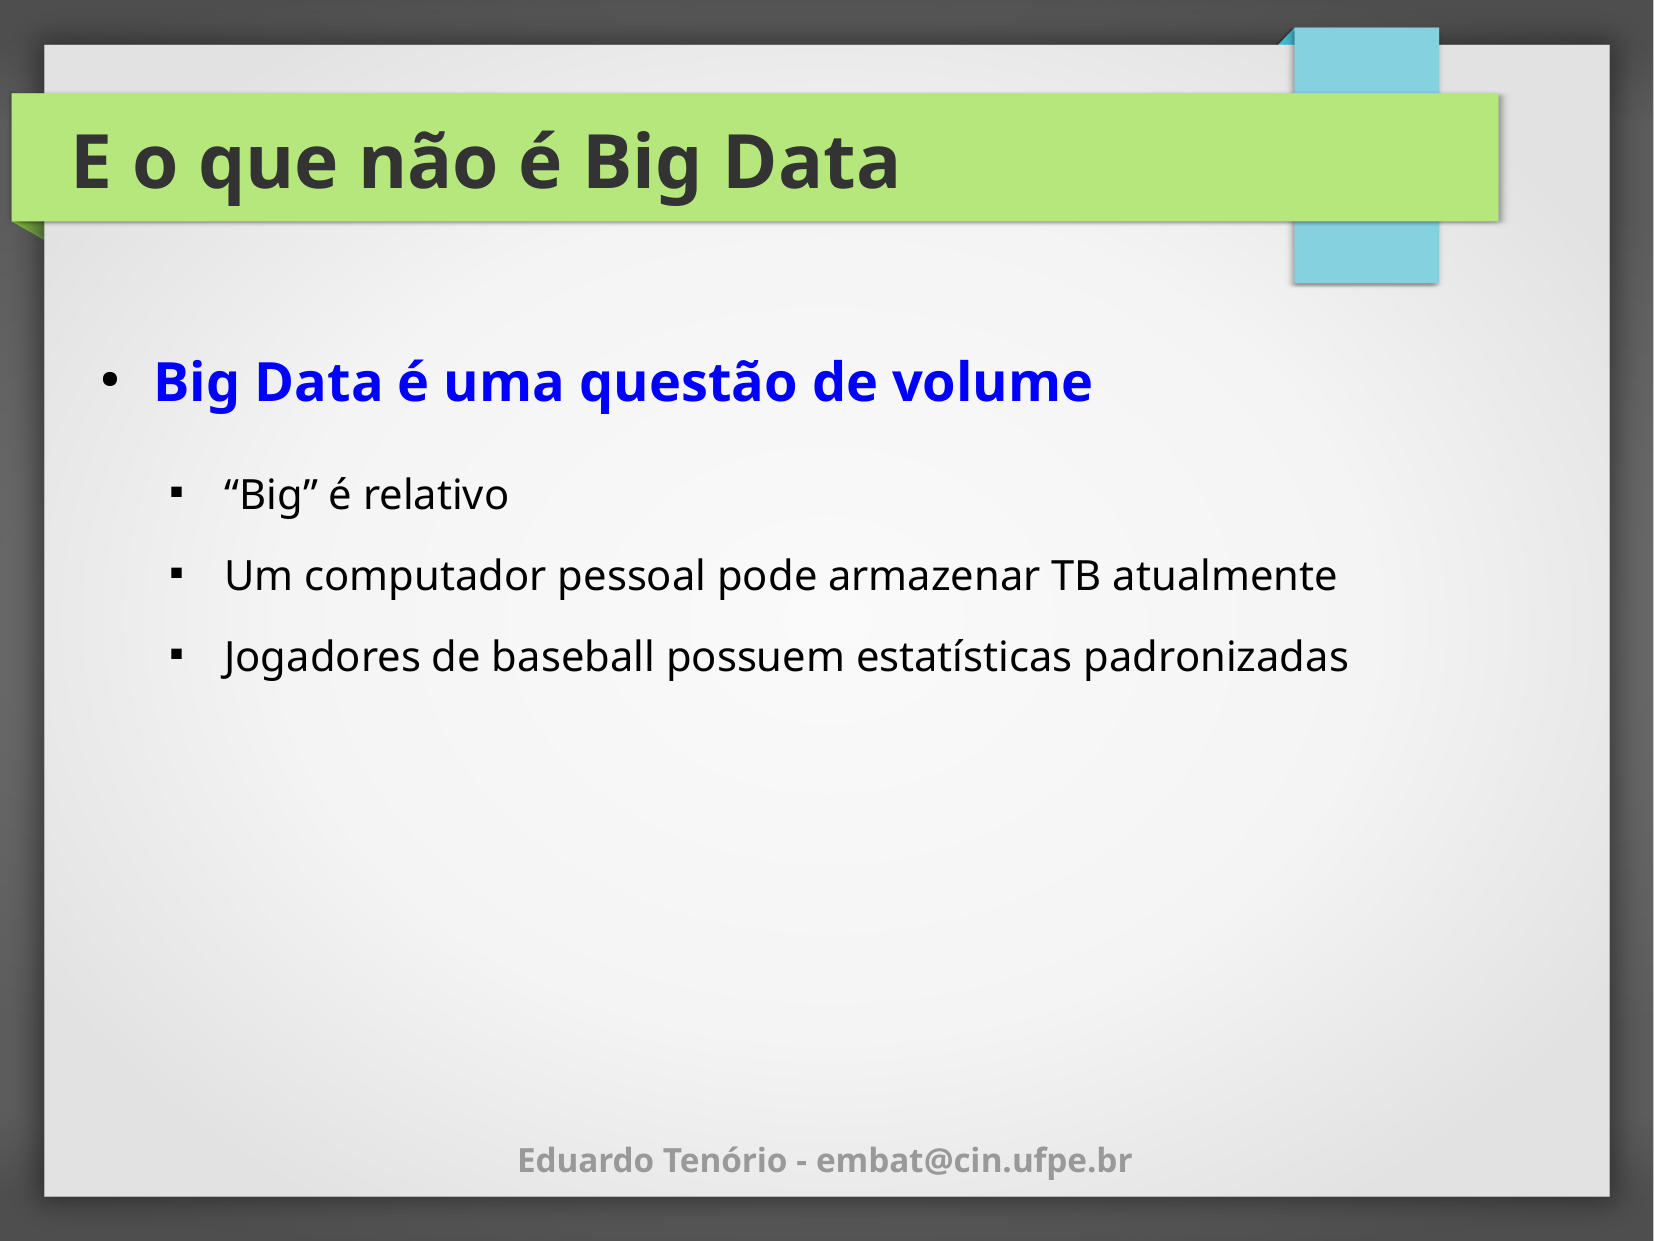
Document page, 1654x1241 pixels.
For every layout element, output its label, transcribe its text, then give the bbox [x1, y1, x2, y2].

list “Big” é relativo Um computador pessoal pode armazenar TB atualmente Jogadores de baseball possuem estatísticas padronizadas [82, 465, 1538, 1063]
list Big Data é uma questão de volume [82, 343, 1538, 465]
title E o que não é Big Data [70, 97, 1229, 221]
picture [0, 0, 1654, 1241]
text_box Eduardo Tenório - embat@cin.ufpe.br [45, 1130, 1606, 1201]
